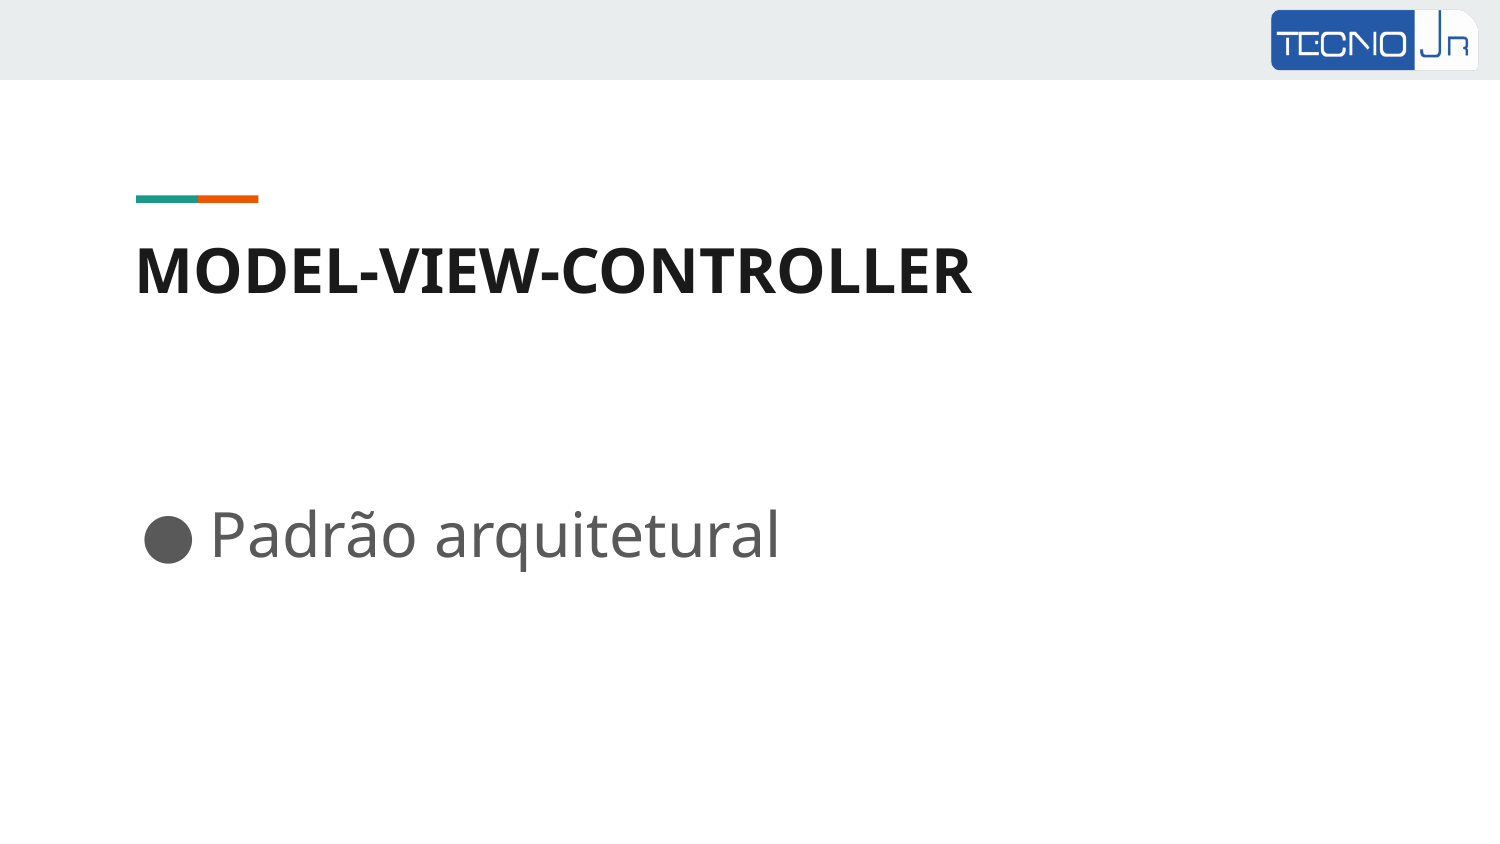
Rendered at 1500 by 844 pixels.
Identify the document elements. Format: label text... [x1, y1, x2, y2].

picture [1227, 0, 1500, 125]
list Padrão arquitetural [119, 341, 1381, 712]
title MODEL-VIEW-CONTROLLER [119, 216, 1381, 305]
